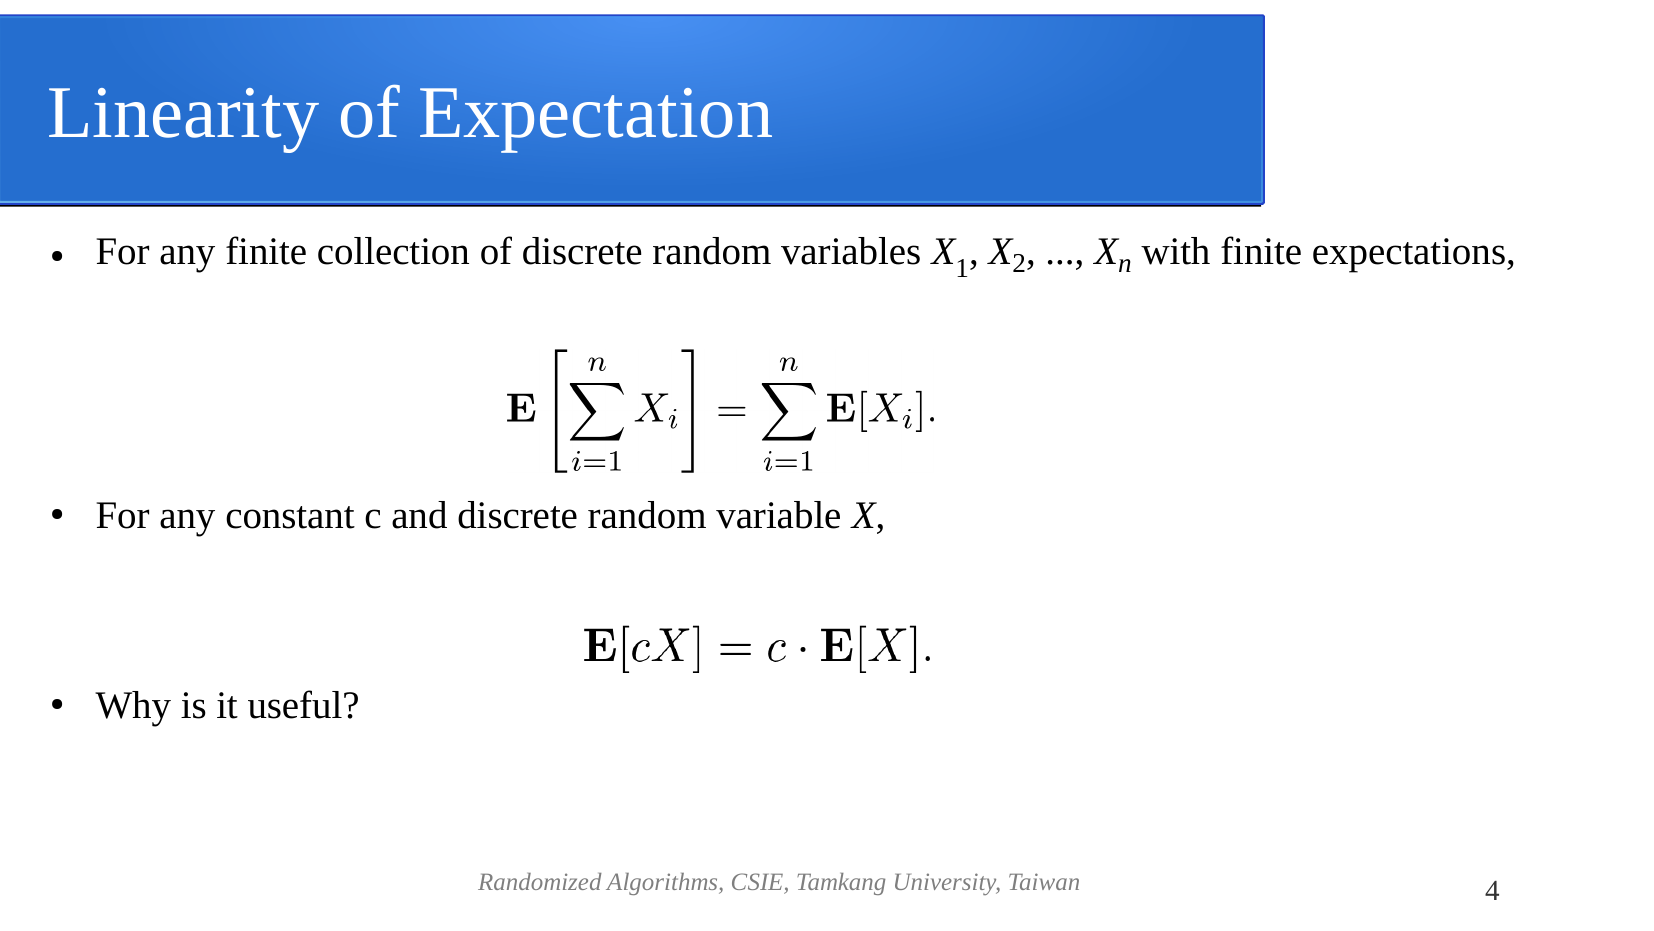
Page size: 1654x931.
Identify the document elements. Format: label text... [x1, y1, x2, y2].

list For any finite collection of discrete random variables X1, X2, ..., Xn with finite expectations, For any constant c and discrete random variable X, Why is it useful? [35, 230, 1524, 770]
picture [584, 625, 930, 673]
picture [507, 349, 934, 473]
title Linearity of Expectation [47, 35, 1199, 189]
